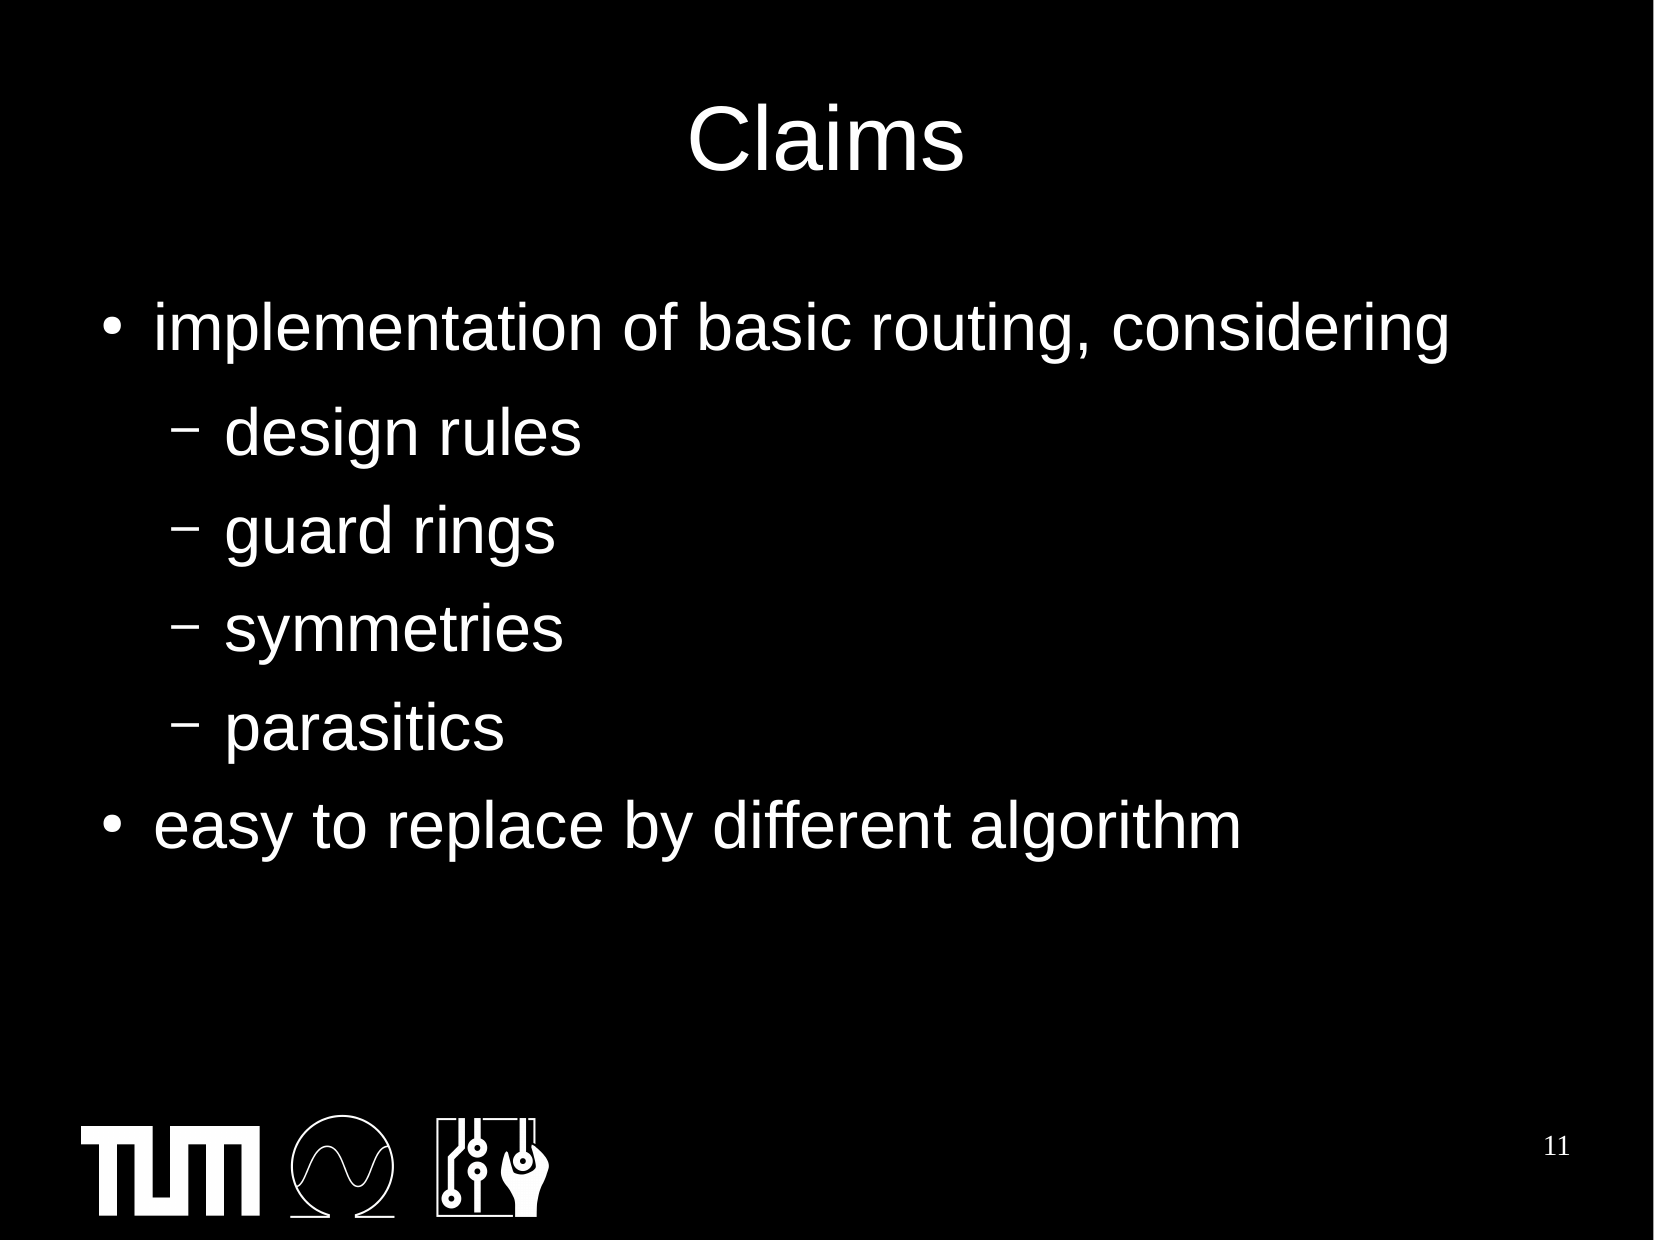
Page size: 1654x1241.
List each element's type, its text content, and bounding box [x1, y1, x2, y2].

list implementation of basic routing, considering design rules guard rings symmetries parasitics easy to replace by different algorithm [82, 290, 1571, 1109]
picture [63, 1108, 272, 1227]
picture [283, 1109, 402, 1227]
title Claims [82, 35, 1571, 243]
picture [425, 1109, 554, 1227]
